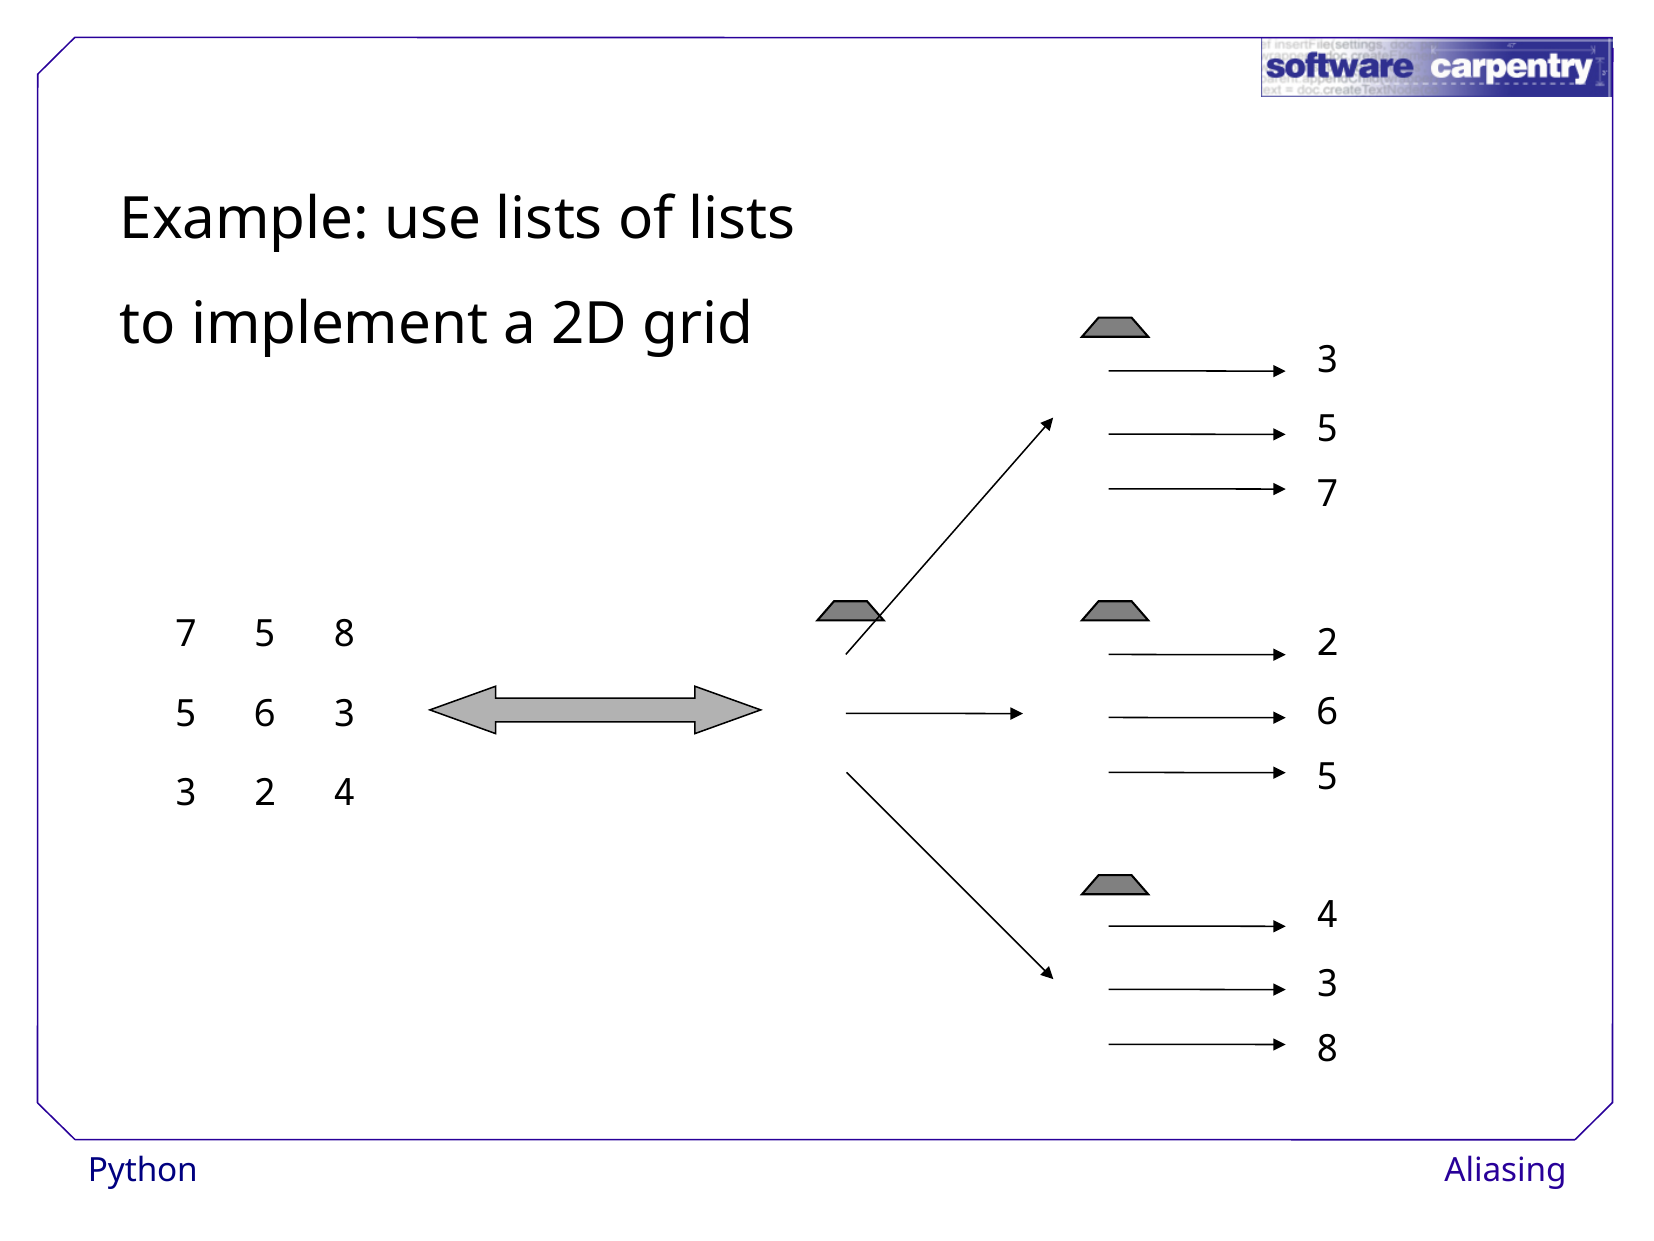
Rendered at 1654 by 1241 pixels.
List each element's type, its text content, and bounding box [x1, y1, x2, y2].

table_cell [818, 741, 884, 801]
table_header [1082, 621, 1148, 680]
text_box 3 [1289, 318, 1365, 379]
table_header 8 [304, 592, 385, 670]
table_header 7 [146, 592, 225, 670]
table_cell 2 [225, 751, 304, 830]
picture [1261, 39, 1613, 97]
table_cell [1082, 1015, 1148, 1075]
text_box [429, 686, 761, 734]
text_box Example: use lists of lists to implement a 2D grid [104, 137, 812, 364]
text_box 5 [1289, 379, 1365, 471]
table_header [1082, 337, 1148, 397]
table_cell [818, 680, 884, 741]
text_box 6 [1289, 663, 1365, 755]
table_cell [1082, 397, 1148, 457]
table_cell [1082, 457, 1148, 518]
table_cell 3 [304, 670, 385, 751]
table_cell 5 [146, 670, 225, 751]
text_box 4 [1289, 873, 1365, 934]
text_box [817, 601, 879, 621]
table_header [1082, 895, 1148, 954]
text_box [1082, 875, 1149, 895]
text_box 7 [1289, 471, 1365, 528]
table_cell 3 [146, 751, 225, 830]
table_cell [1082, 741, 1148, 801]
table_header [818, 621, 884, 680]
table_cell [1082, 954, 1148, 1015]
table_cell 6 [225, 670, 304, 751]
table_header 5 [225, 592, 304, 670]
text_box [1082, 317, 1149, 337]
text_box [1082, 601, 1149, 621]
text_box 8 [1289, 1026, 1365, 1084]
text_box 2 [1289, 602, 1365, 663]
text_box 5 [1289, 755, 1365, 812]
table_cell [1082, 680, 1148, 741]
table_cell 4 [304, 751, 385, 830]
text_box 3 [1289, 934, 1365, 1026]
